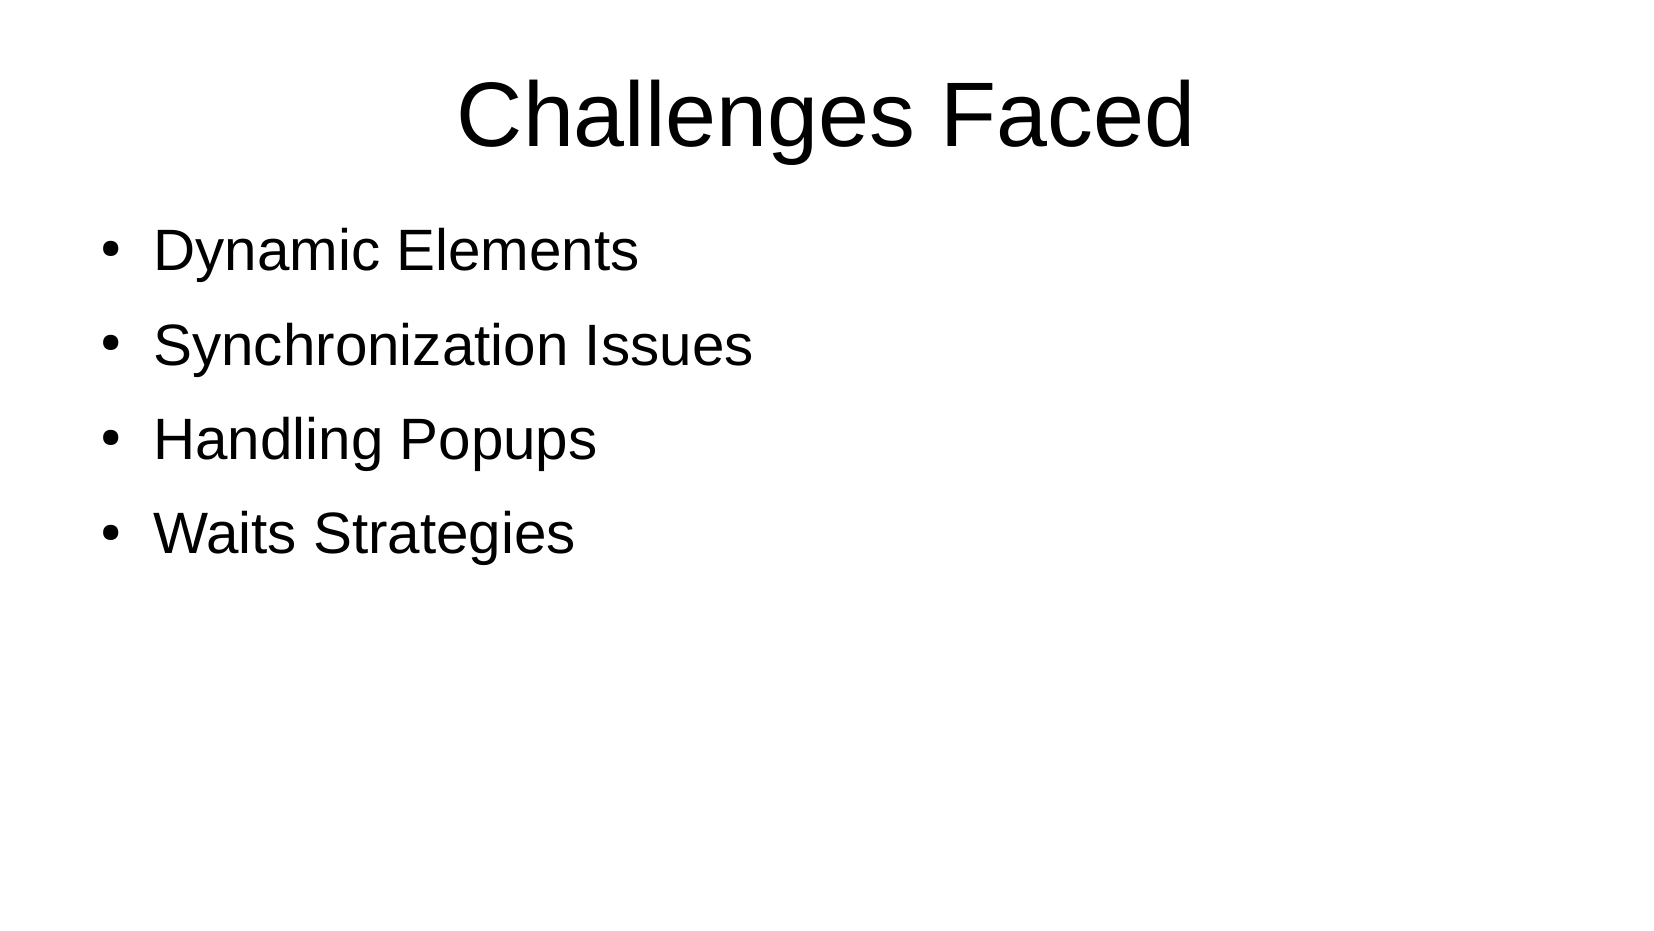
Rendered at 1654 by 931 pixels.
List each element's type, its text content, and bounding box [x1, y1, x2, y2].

title Challenges Faced [82, 37, 1571, 193]
list Dynamic Elements Synchronization Issues Handling Popups Waits Strategies [82, 217, 1571, 758]
